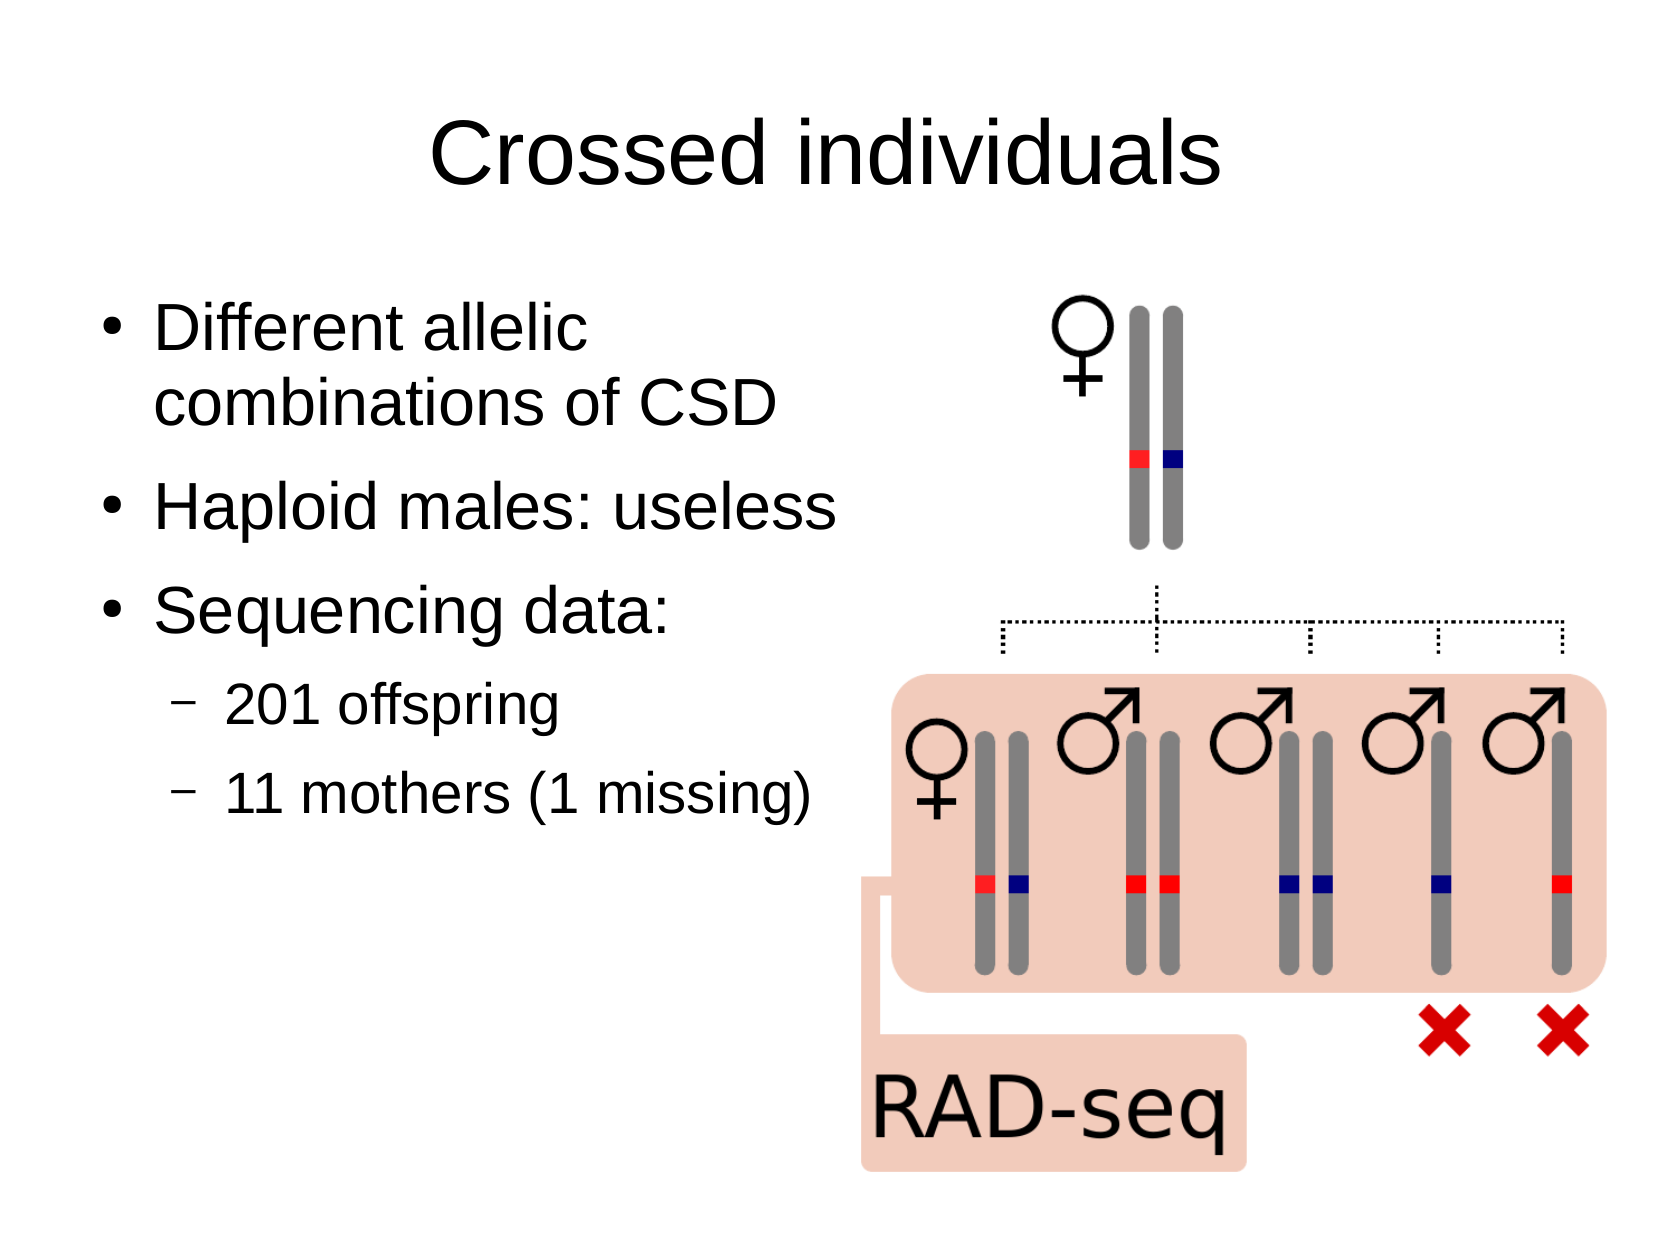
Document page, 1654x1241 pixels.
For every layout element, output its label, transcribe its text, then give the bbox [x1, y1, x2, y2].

title Crossed individuals [82, 49, 1571, 257]
list Different allelic combinations of CSD Haploid males: useless Sequencing data: 201 offspring 11 mothers (1 missing) [82, 290, 850, 1010]
picture [850, 279, 1619, 1182]
